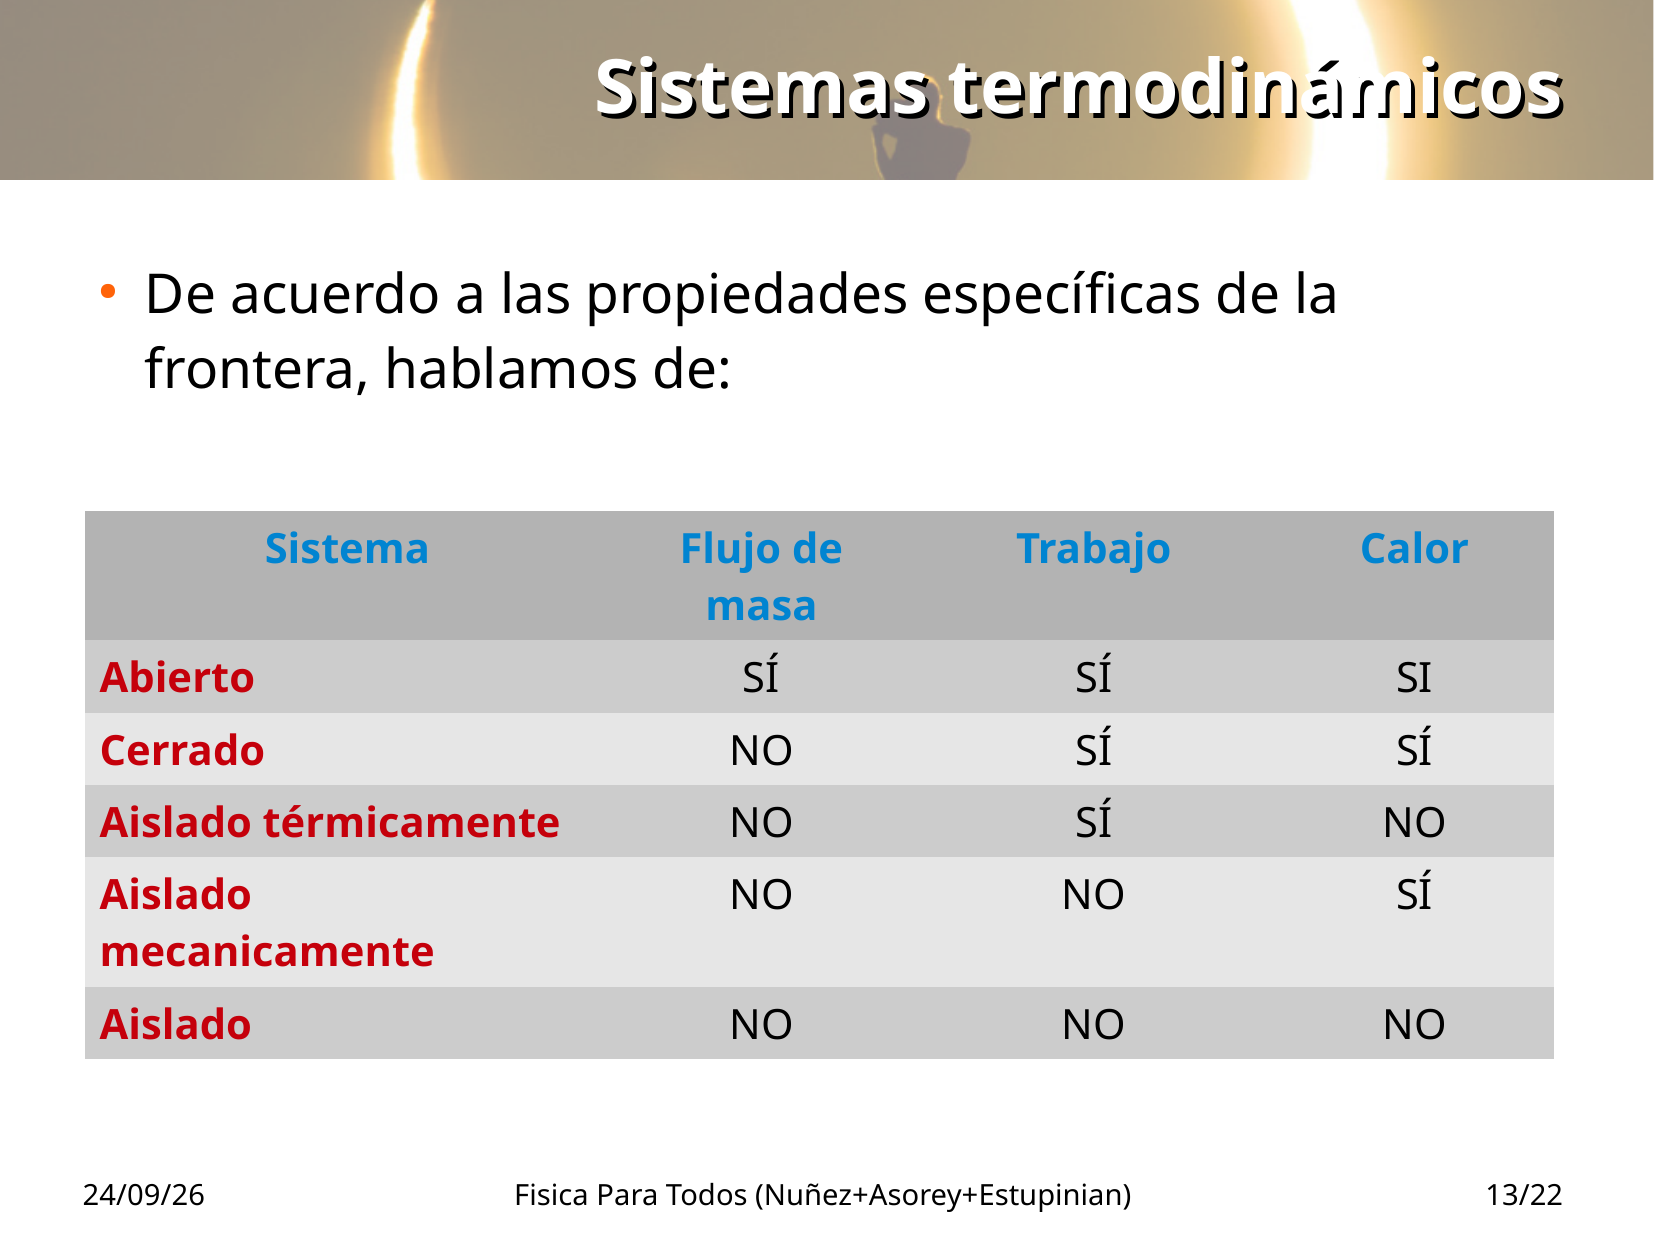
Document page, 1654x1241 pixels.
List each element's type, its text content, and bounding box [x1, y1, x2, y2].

title Sistemas termodinámicos [75, 19, 1564, 151]
table_cell SÍ [1275, 713, 1554, 785]
table_cell Aislado [85, 987, 610, 1059]
table_cell SÍ [1275, 857, 1554, 987]
table_header Sistema [85, 511, 610, 640]
table_header Trabajo [913, 511, 1275, 640]
table_cell NO [1275, 785, 1554, 857]
table_cell SI [1275, 640, 1554, 713]
table_cell Aislado térmicamente [85, 785, 610, 857]
list De acuerdo a las propiedades específicas de la frontera, hablamos de: [82, 255, 1571, 406]
table_cell NO [610, 857, 913, 987]
table_cell NO [610, 785, 913, 857]
table_cell Cerrado [85, 713, 610, 785]
table_cell Aislado mecanicamente [85, 857, 610, 987]
table_cell SÍ [913, 785, 1275, 857]
table_cell NO [610, 713, 913, 785]
picture [0, 0, 1654, 180]
table_cell SÍ [913, 640, 1275, 713]
table_header Calor [1275, 511, 1554, 640]
table_cell SÍ [610, 640, 913, 713]
table_header Flujo de masa [610, 511, 913, 640]
table_cell NO [913, 987, 1275, 1059]
table_cell NO [610, 987, 913, 1059]
table_cell Abierto [85, 640, 610, 713]
table_cell NO [1275, 987, 1554, 1059]
table_cell SÍ [913, 713, 1275, 785]
table_cell NO [913, 857, 1275, 987]
